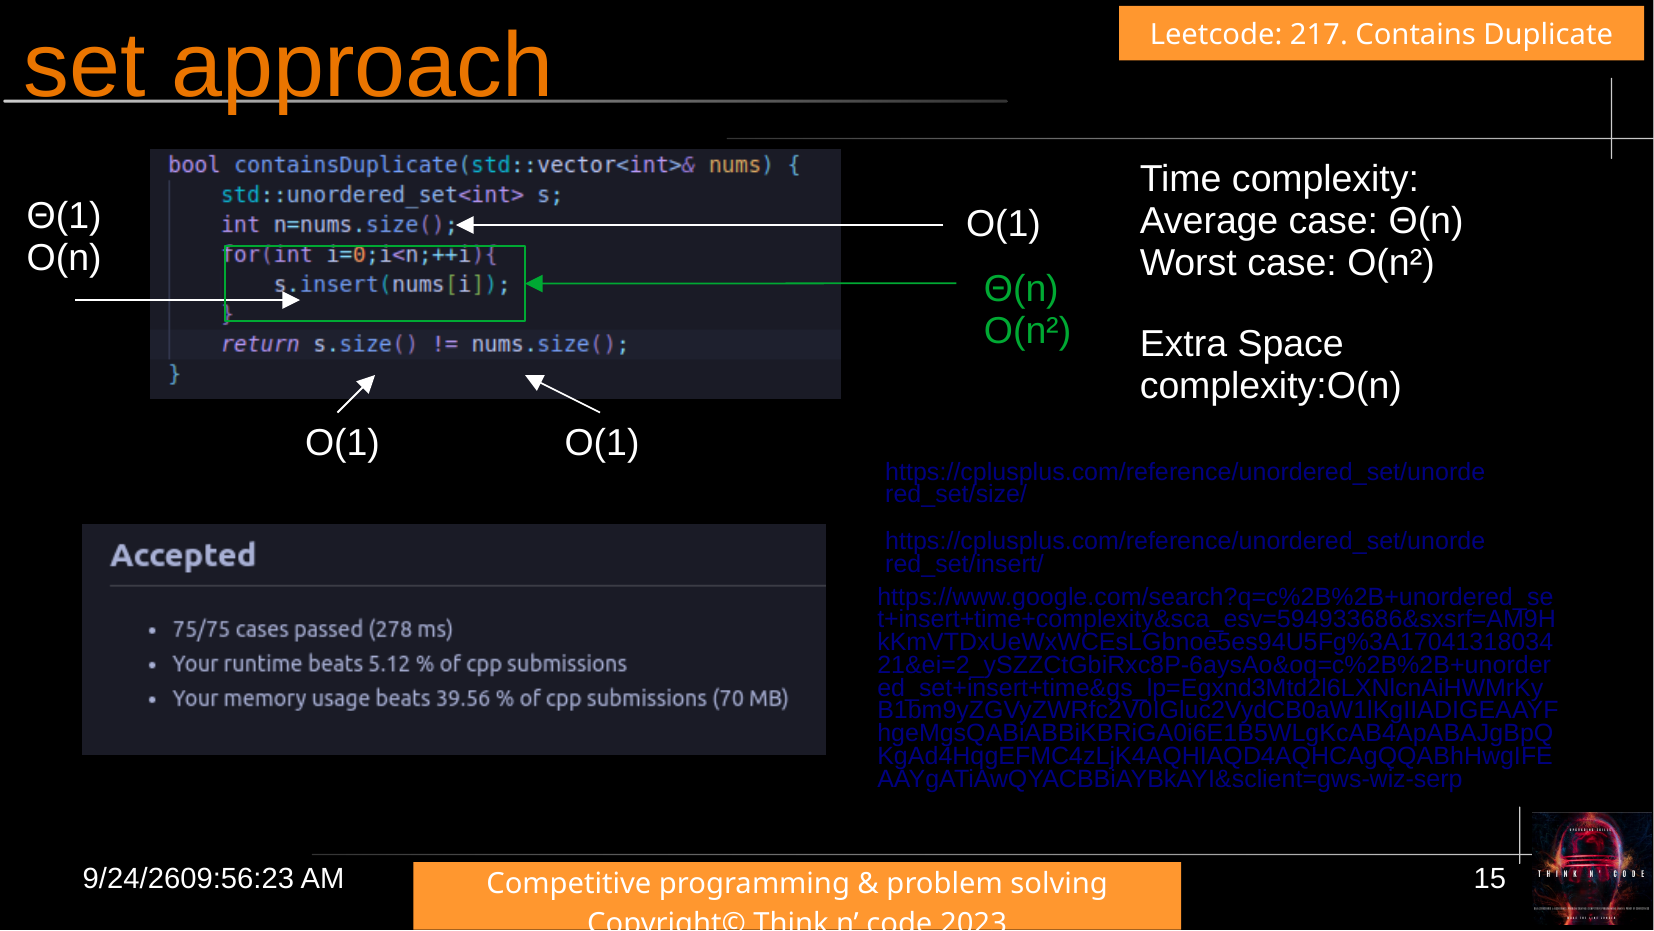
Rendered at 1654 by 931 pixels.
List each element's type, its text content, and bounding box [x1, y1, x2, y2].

picture [226, 247, 524, 320]
text_box https://cplusplus.com/reference/unordered_set/unordered_set/size/ [870, 450, 1508, 521]
text_box Θ(1) O(n) [11, 187, 125, 301]
text_box https://cplusplus.com/reference/unordered_set/unordered_set/insert/ [870, 521, 1508, 563]
text_box O(1) [290, 413, 403, 471]
text_box Θ(n) O(n²) [969, 260, 1093, 368]
picture [82, 524, 826, 755]
text_box https://www.google.com/search?q=c%2B%2B+unordered_set+insert+time+complexity&sca_esv=594933686&sxsrf=AM9HkKmVTDxUeWxWCEsLGbnoe5es94U5Fg%3A1704131803421&ei=2_ySZZCtGbiRxc8P-6aysAo&oq=c%2B%2B+unordered_set+insert+time&gs_lp=Egxnd3Mtd2l6LXNlcnAiHWMrKyB1bm9yZGVyZWRfc2V0IGluc2VydCB0aW1lKgIIADIGEAAYFhgeMgsQABiABBiKBRiGA0i6E1B5WLgKcAB4ApABAJgBpQKgAd4HqgEFMC4zLjK4AQHIAQD4AQHCAgQQABhHwgIFEAAYgATiAwQYACBBiAYBkAYI&sclient=gws-wiz-serp [862, 575, 1576, 788]
text_box O(1) [549, 413, 663, 471]
title set approach [23, 11, 1589, 119]
text_box Time complexity: Average case: Θ(n) Worst case: O(n²) [1125, 150, 1613, 291]
picture [150, 149, 841, 299]
text_box Extra Space complexity:O(n) [1125, 315, 1613, 415]
picture [1532, 812, 1652, 925]
picture [150, 285, 841, 399]
text_box O(1) [951, 195, 1064, 253]
